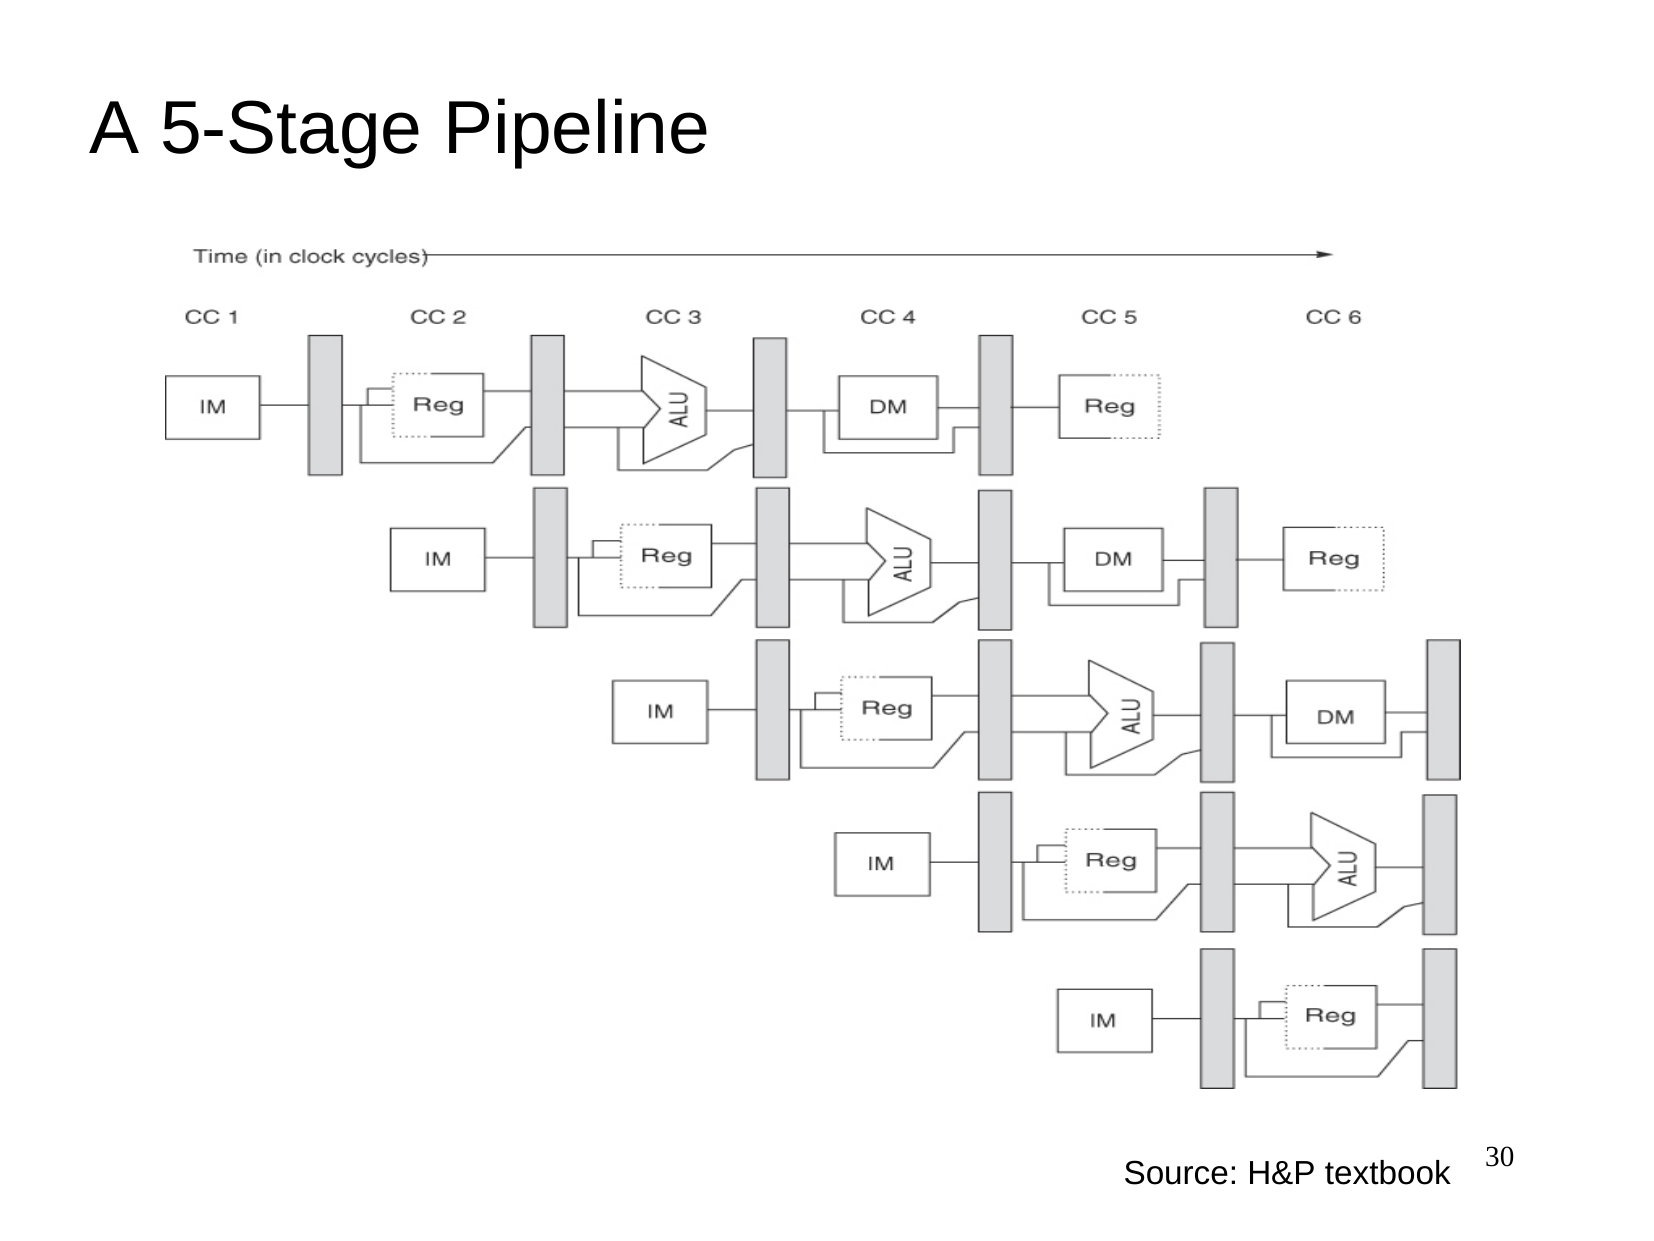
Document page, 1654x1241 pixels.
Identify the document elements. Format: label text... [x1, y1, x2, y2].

text_box Source: H&P textbook [1108, 1143, 1467, 1199]
text_box <number> [1185, 1129, 1530, 1213]
text_box A 5-Stage Pipeline [74, 71, 727, 177]
picture [165, 247, 1461, 1089]
